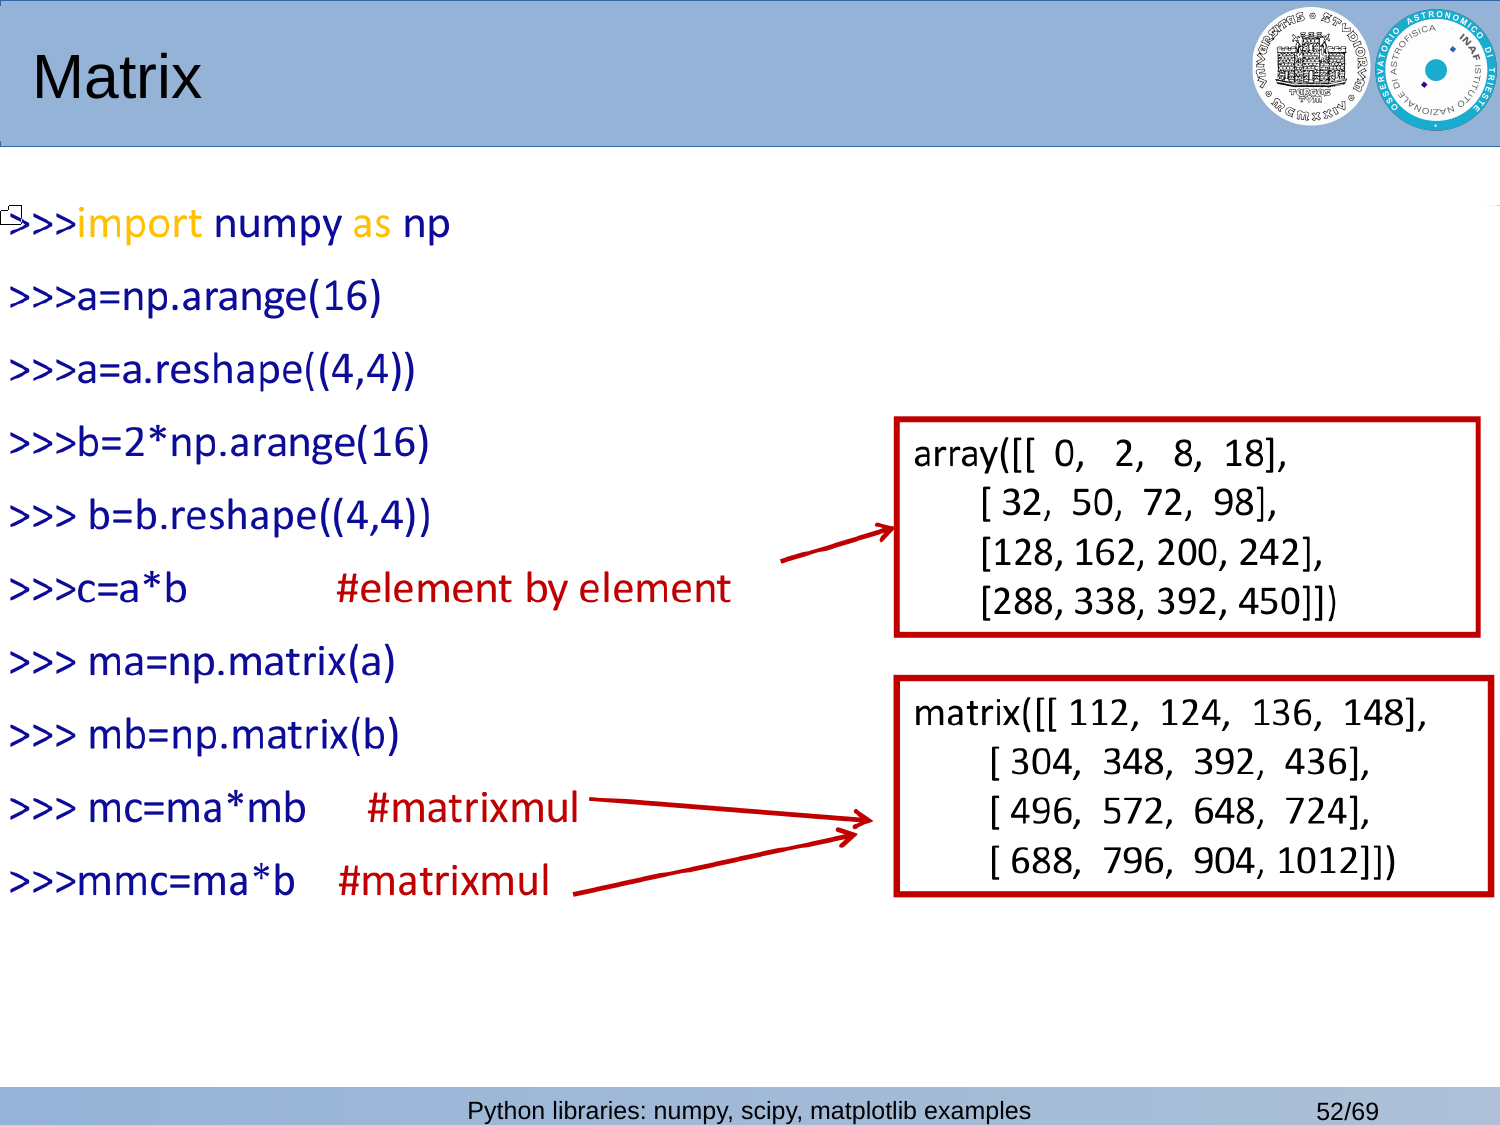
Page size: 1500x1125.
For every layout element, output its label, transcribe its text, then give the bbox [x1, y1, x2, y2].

picture [1253, 0, 1500, 156]
text_box Matrix [0, 5, 1253, 141]
picture [0, 205, 1500, 922]
